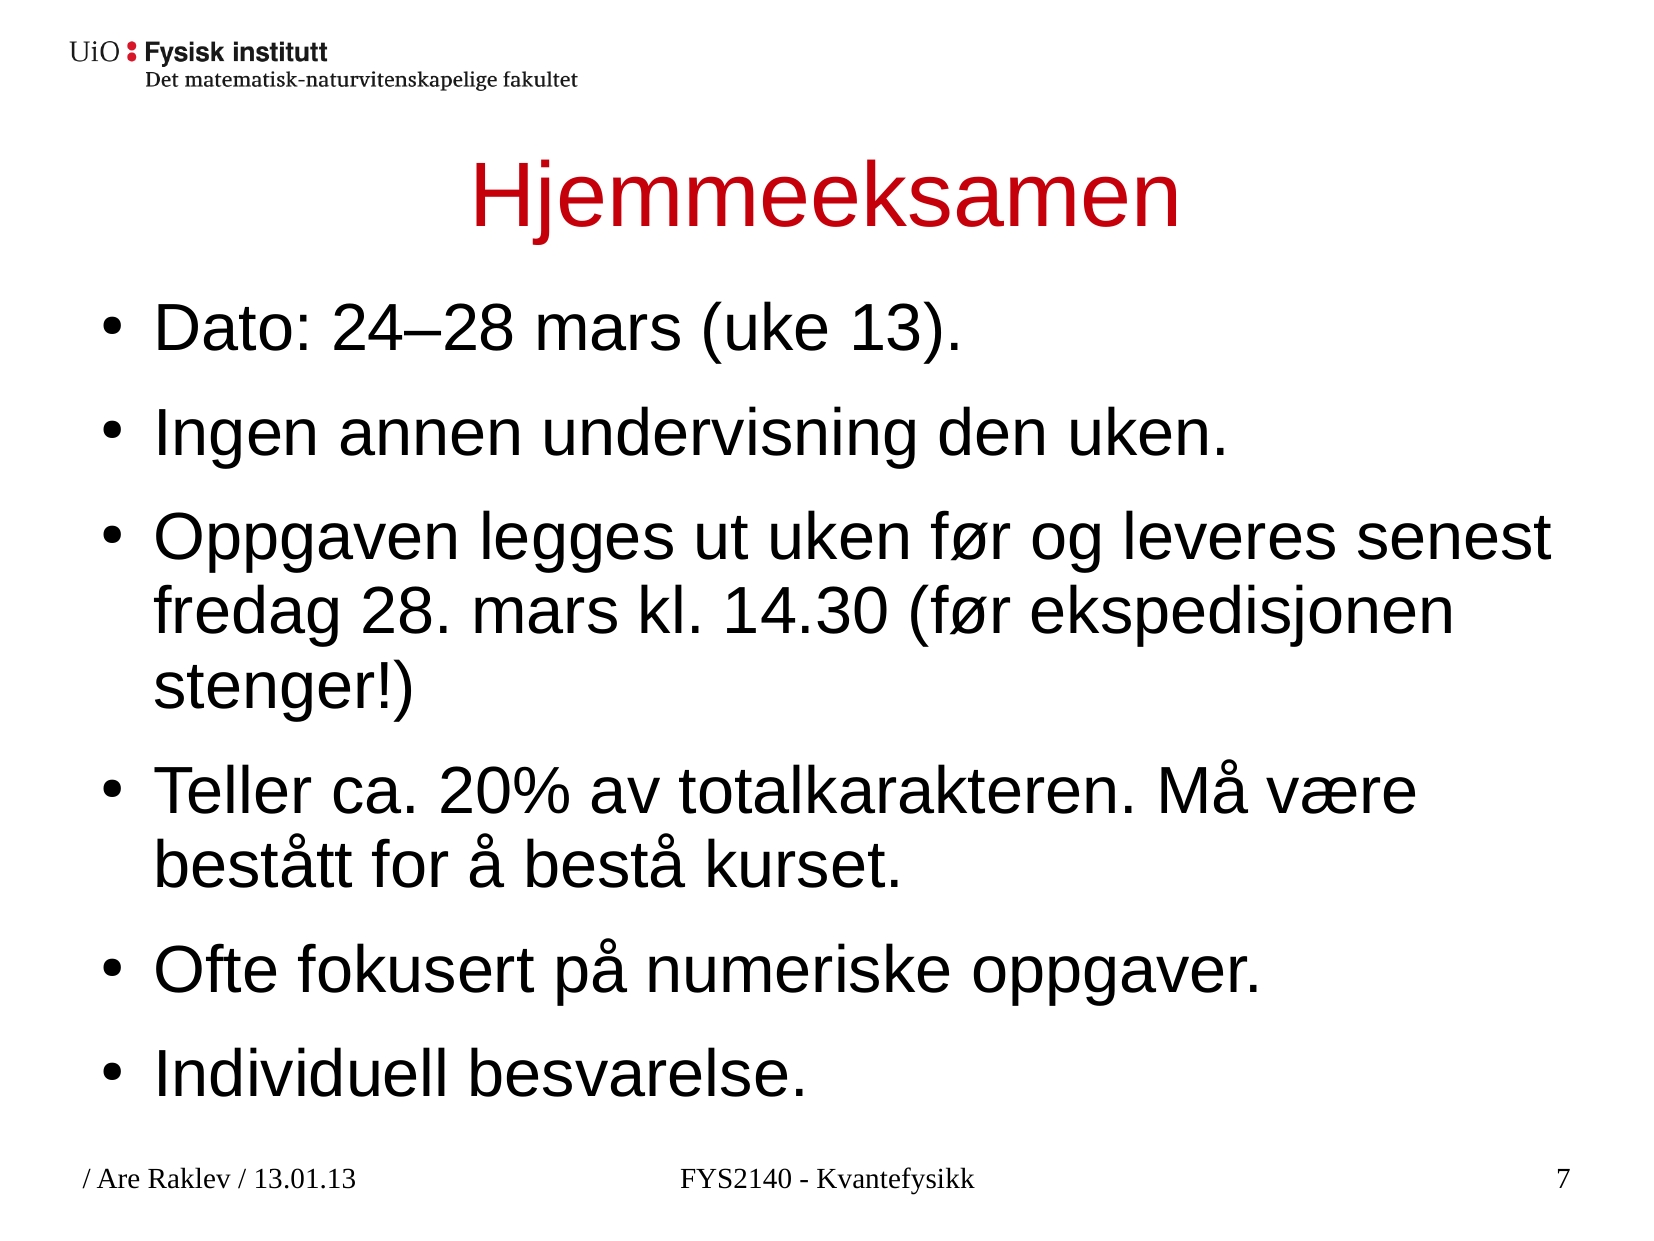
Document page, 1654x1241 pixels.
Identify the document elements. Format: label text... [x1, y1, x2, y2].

list Dato: 24–28 mars (uke 13). Ingen annen undervisning den uken. Oppgaven legges ut uken før og leveres senest fredag 28. mars kl. 14.30 (før ekspedisjonen stenger!) Teller ca. 20% av totalkarakteren. Må være bestått for å bestå kurset. Ofte fokusert på numeriske oppgaver. Individuell besvarelse. [82, 290, 1571, 1109]
picture [68, 37, 581, 93]
title Hjemmeeksamen [82, 90, 1571, 290]
